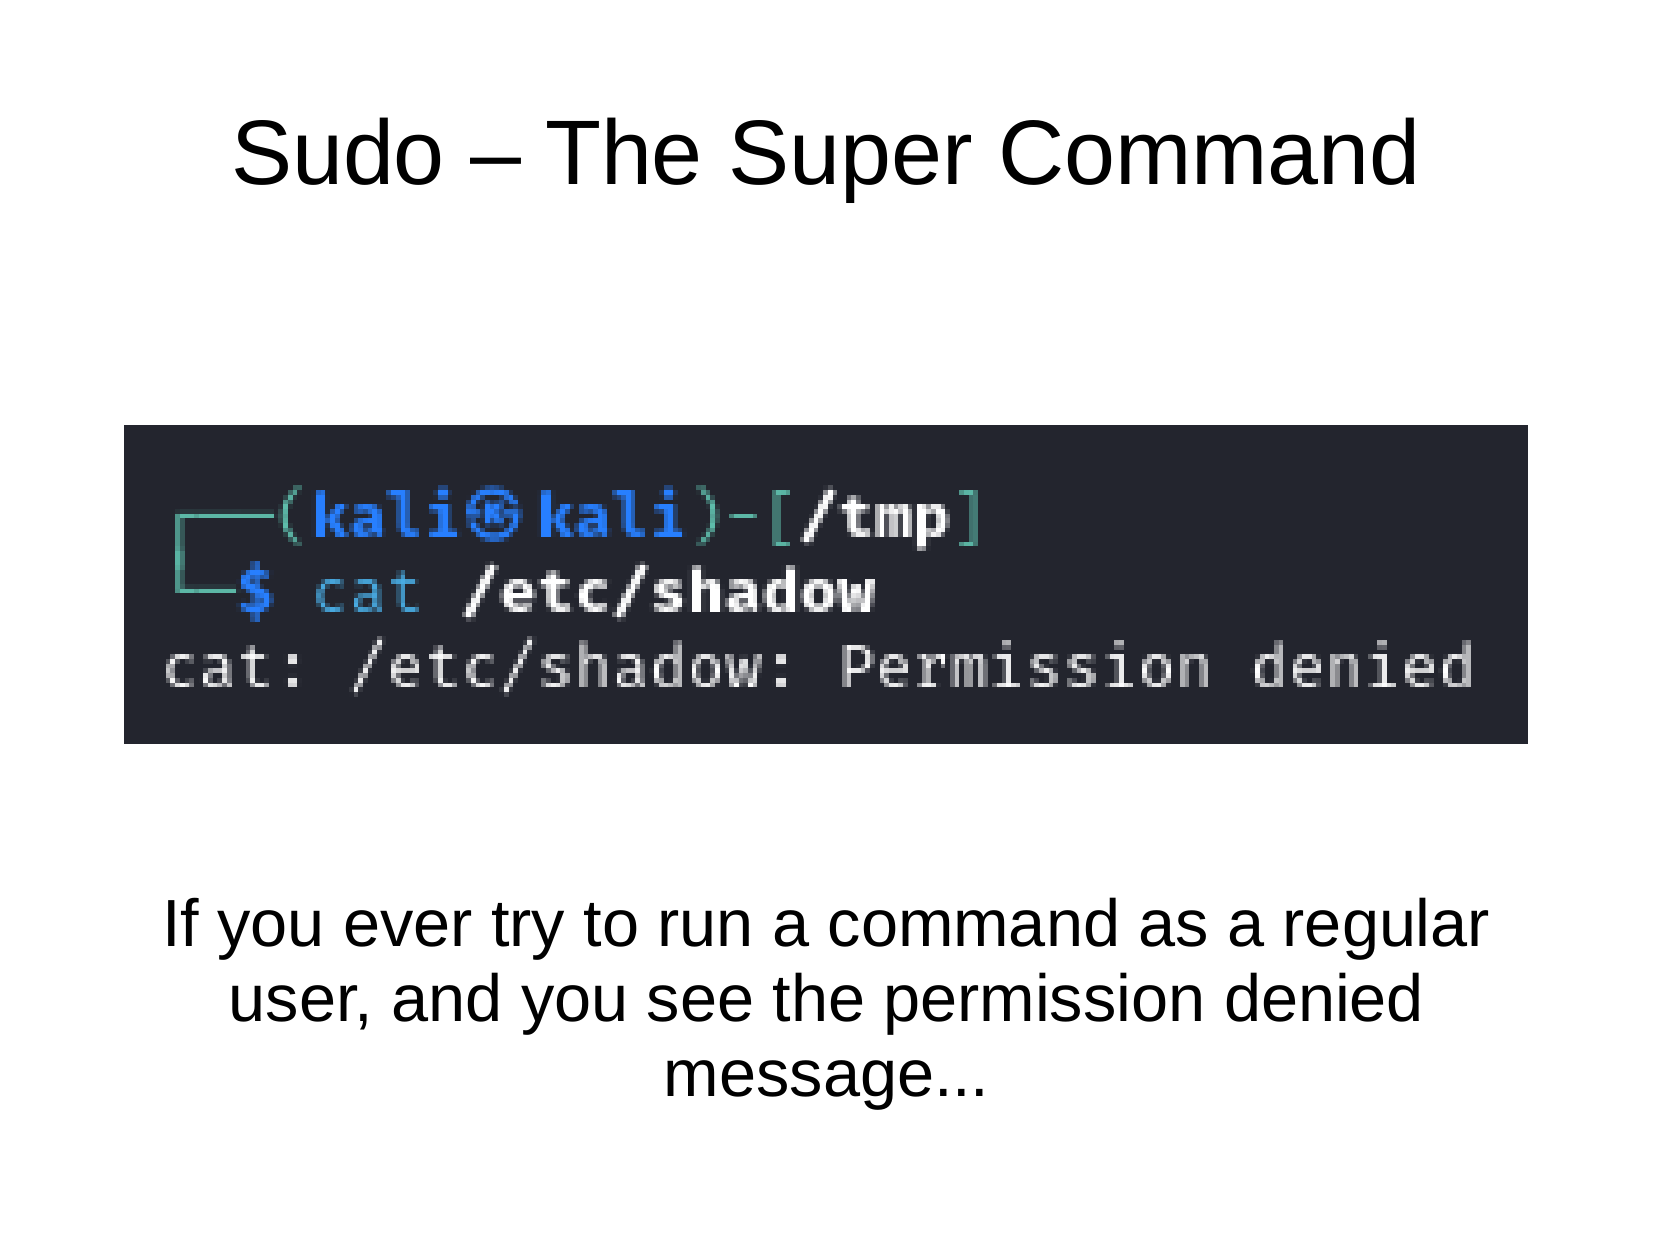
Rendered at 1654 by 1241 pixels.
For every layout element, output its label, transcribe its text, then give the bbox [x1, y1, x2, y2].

title Sudo – The Super Command [82, 49, 1571, 257]
subtitle If you ever try to run a command as a regular user, and you see the permission denied message... [82, 288, 1571, 1111]
picture [124, 425, 1528, 745]
